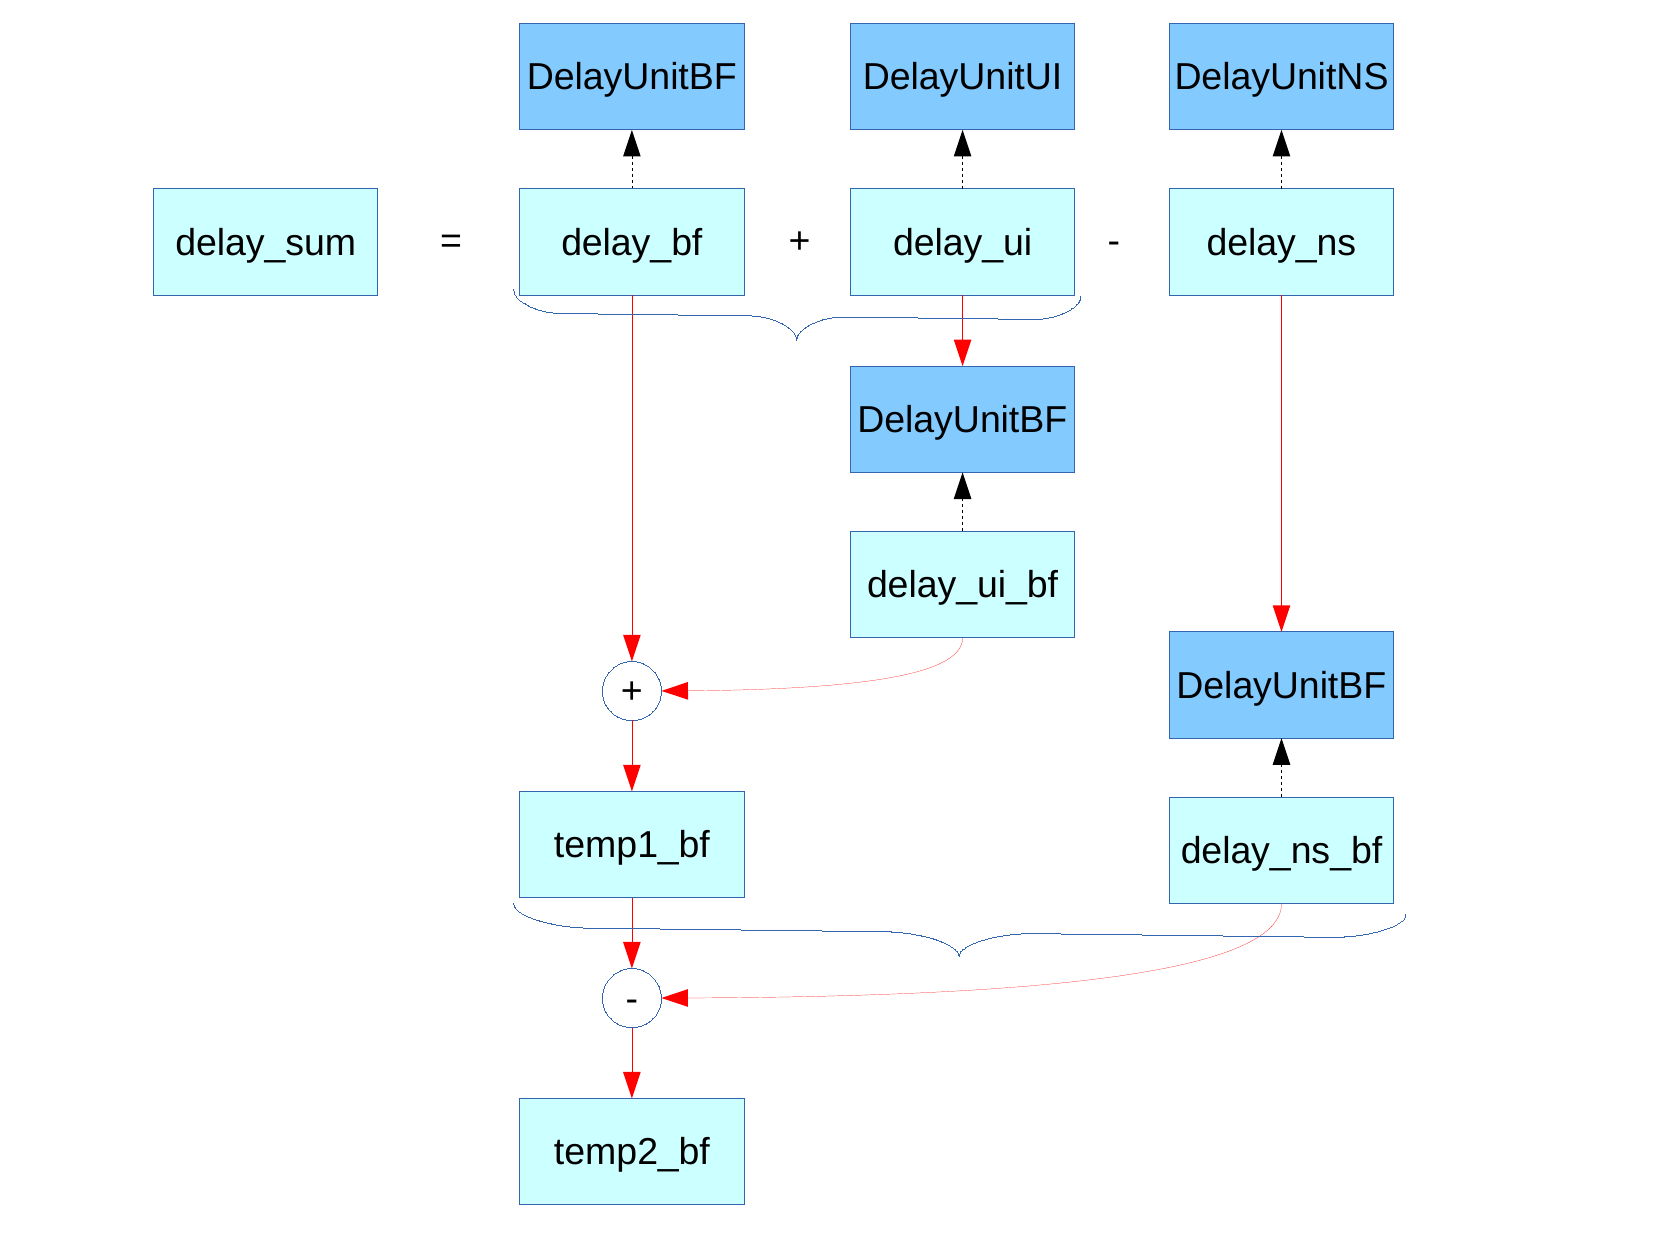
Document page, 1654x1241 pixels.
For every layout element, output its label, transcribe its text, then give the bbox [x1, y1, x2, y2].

text_box + [773, 212, 826, 272]
text_box DelayUnitBF [850, 366, 1075, 473]
text_box temp1_bf [519, 791, 745, 898]
text_box DelayUnitBF [519, 23, 745, 130]
text_box DelayUnitNS [1169, 23, 1394, 130]
text_box temp2_bf [519, 1098, 745, 1205]
text_box delay_sum [153, 188, 378, 296]
text_box delay_ns [1169, 188, 1394, 296]
text_box = [425, 212, 477, 272]
text_box DelayUnitBF [1169, 631, 1394, 739]
text_box + [602, 661, 662, 721]
text_box DelayUnitUI [850, 23, 1075, 130]
text_box delay_ns_bf [1169, 797, 1394, 904]
text_box - [1092, 212, 1135, 272]
text_box delay_bf [519, 188, 745, 296]
text_box - [602, 968, 662, 1028]
text_box delay_ui [850, 188, 1075, 296]
text_box delay_ui_bf [850, 531, 1075, 638]
